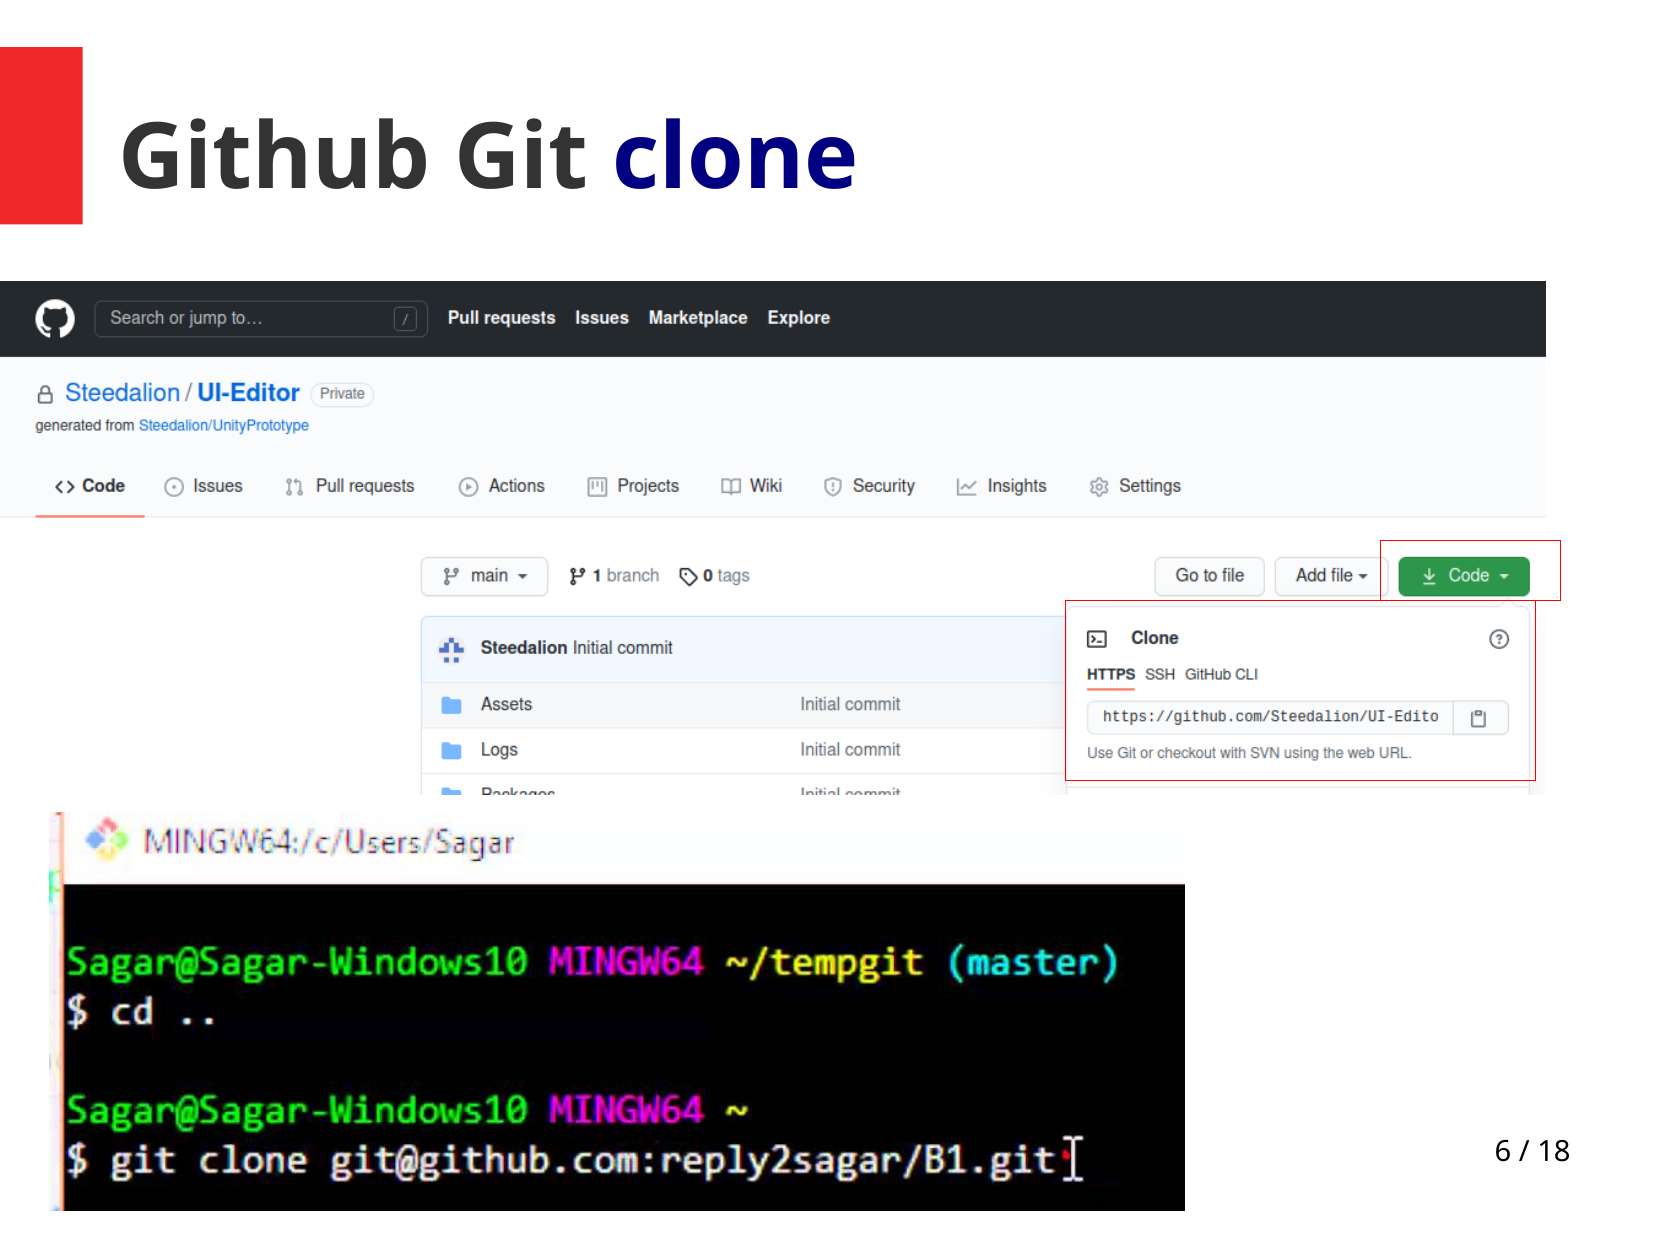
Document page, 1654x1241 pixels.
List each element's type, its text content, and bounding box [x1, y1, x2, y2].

picture [49, 812, 1185, 1211]
picture [0, 281, 1546, 796]
title Github Git clone [118, 49, 1571, 257]
picture [1066, 601, 1535, 780]
picture [1381, 541, 1546, 600]
